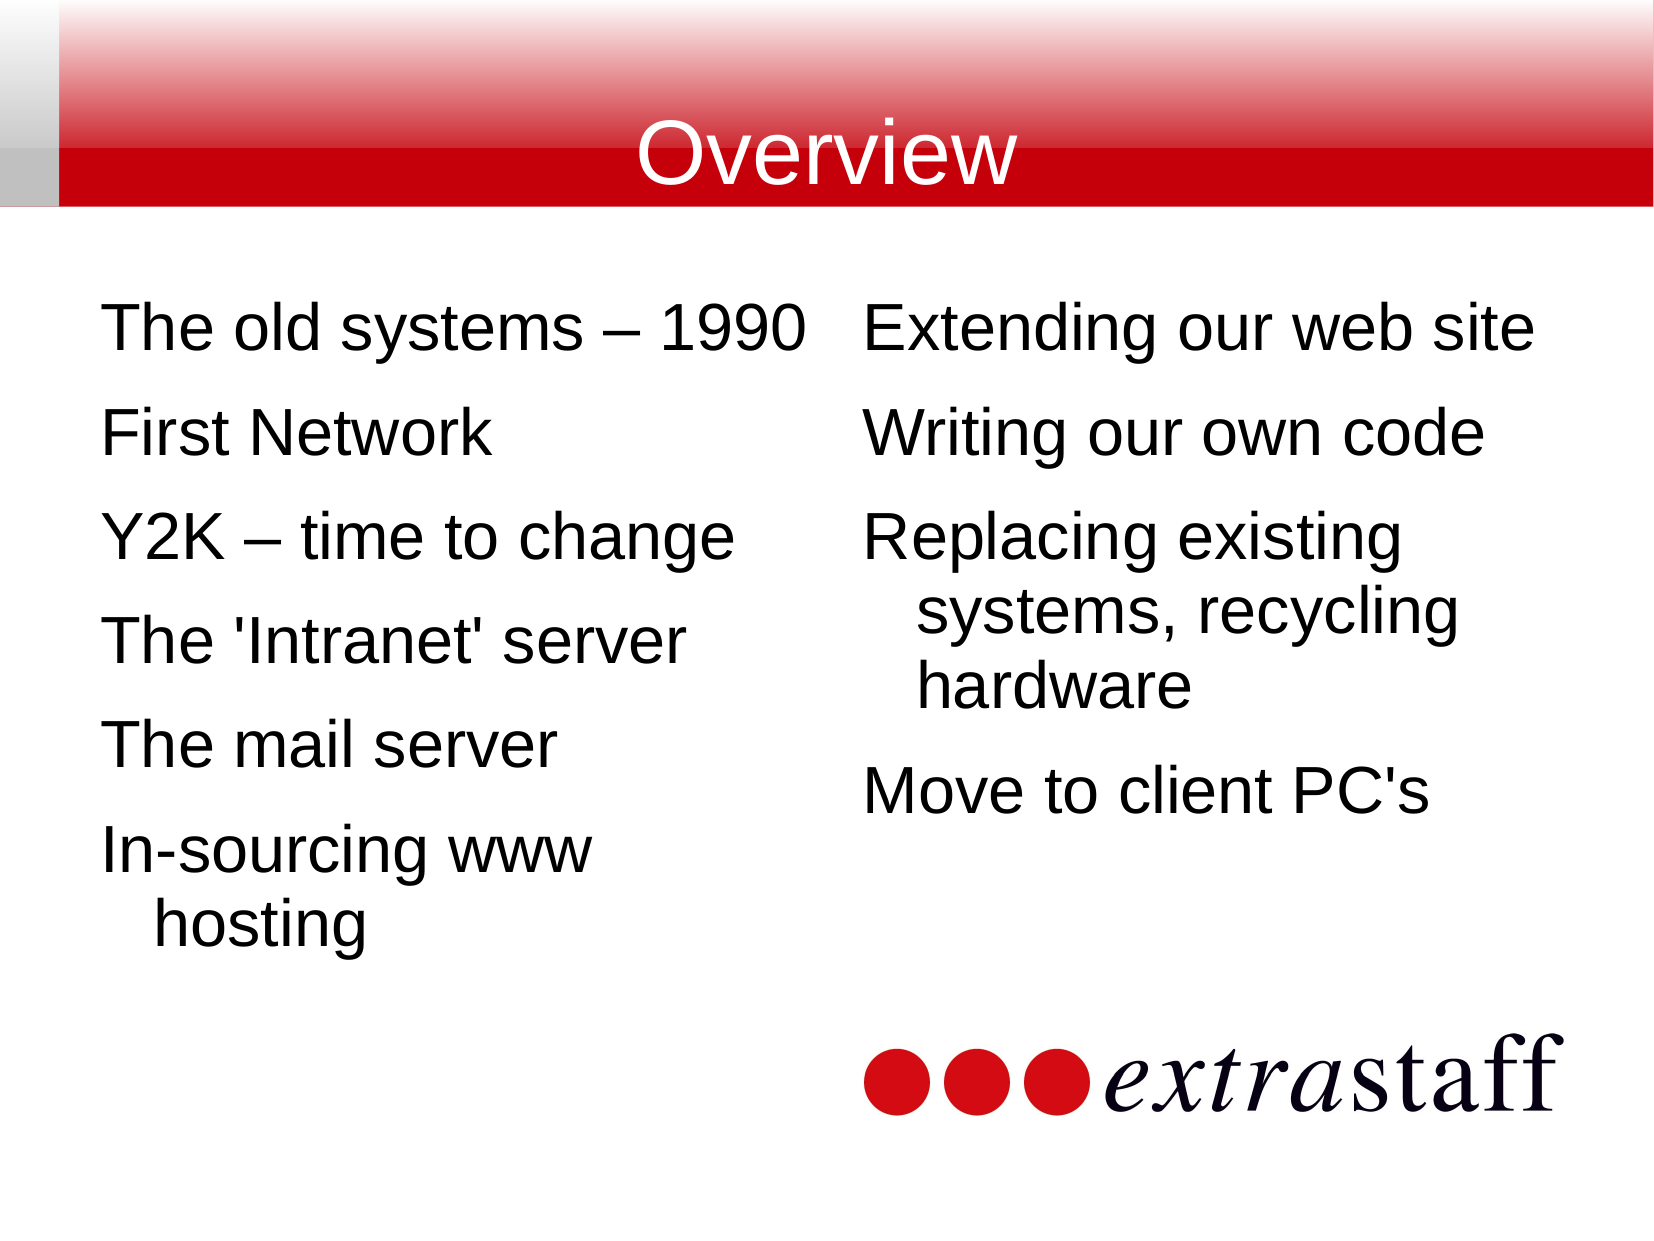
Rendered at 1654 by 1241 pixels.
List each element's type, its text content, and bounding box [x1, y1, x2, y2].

picture [863, 1094, 1565, 1116]
list Extending our web site Writing our own code Replacing existing systems, recycling hardware Move to client PC's [845, 290, 1572, 1094]
title Overview [82, 49, 1571, 257]
list The old systems – 1990 First Network Y2K – time to change The 'Intranet' server The mail server In-sourcing www hosting [82, 290, 809, 1109]
